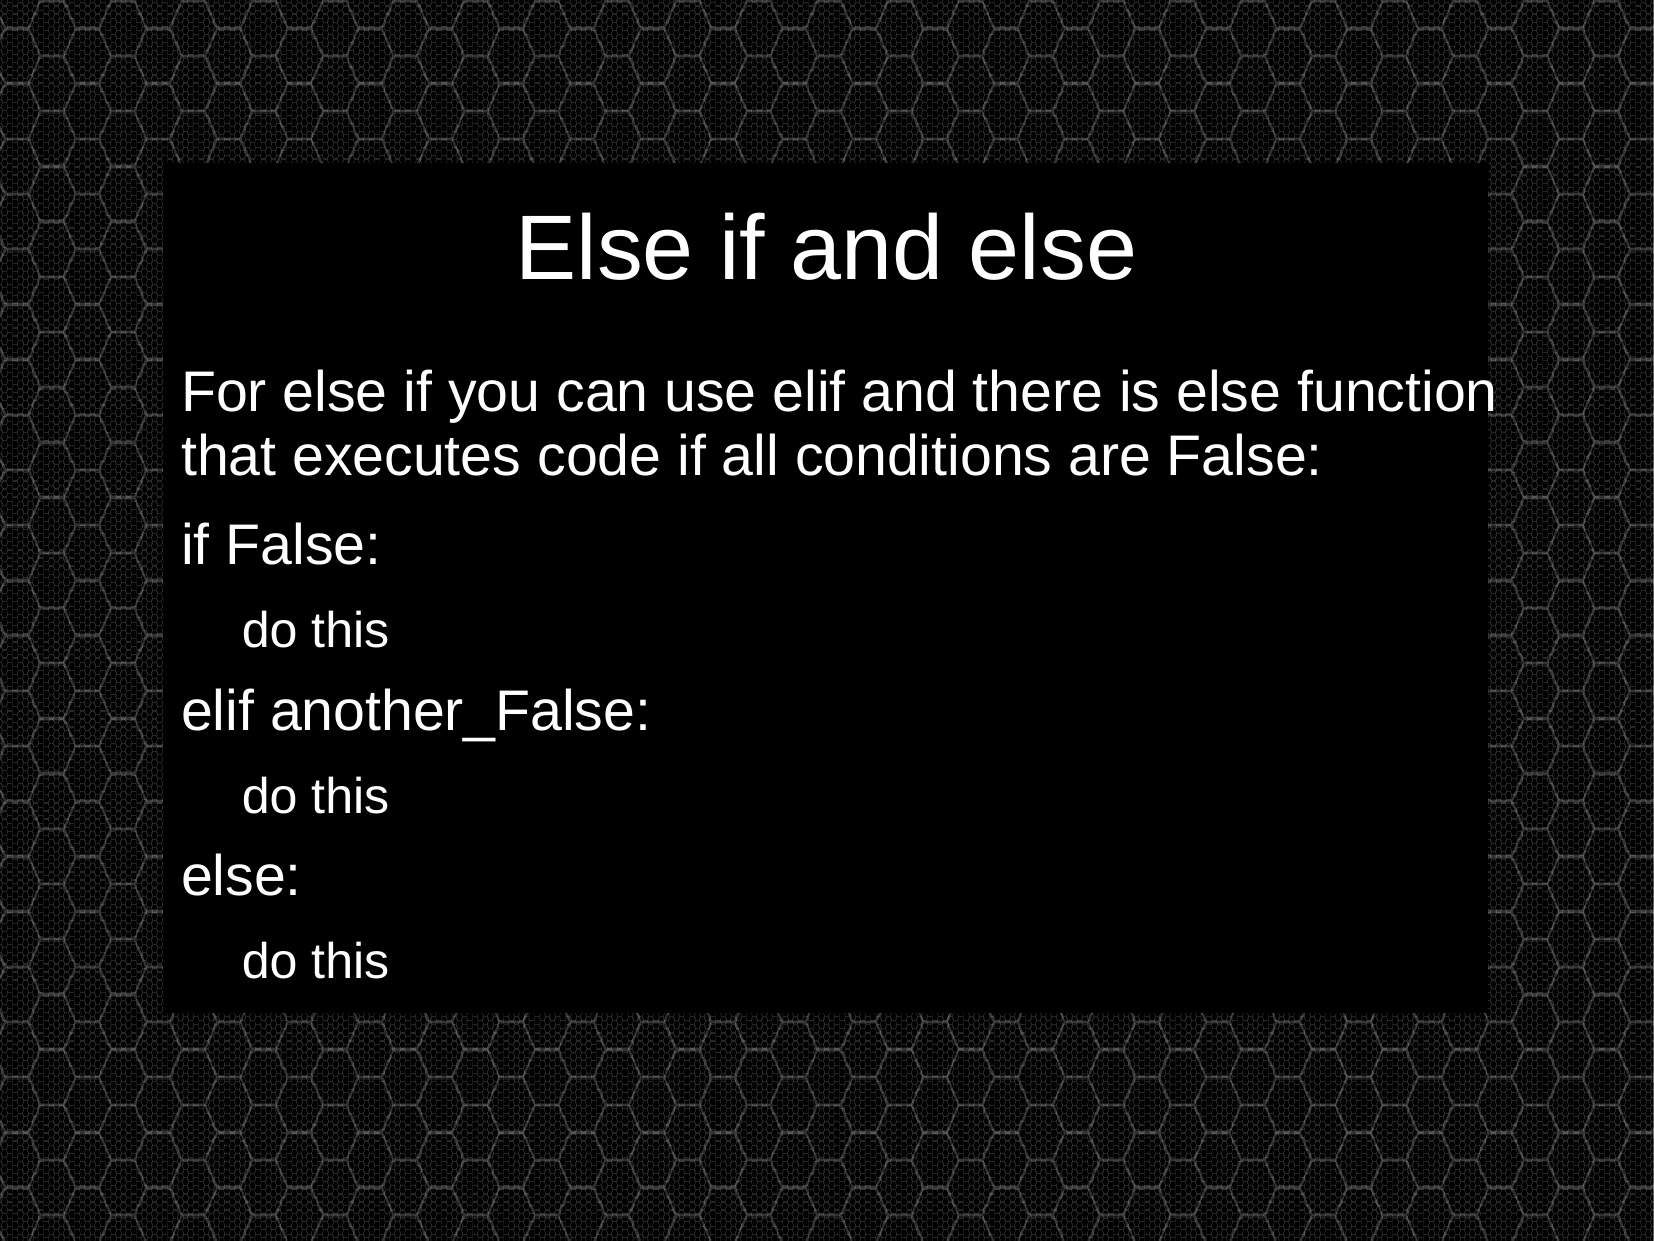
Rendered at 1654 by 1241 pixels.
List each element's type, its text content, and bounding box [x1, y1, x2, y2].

title Else if and else [82, 165, 1571, 331]
picture [0, 0, 1654, 1241]
list For else if you can use elif and there is else function that executes code if all conditions are False: if False: do this elif another_False: do this else: do this [120, 360, 1501, 1010]
